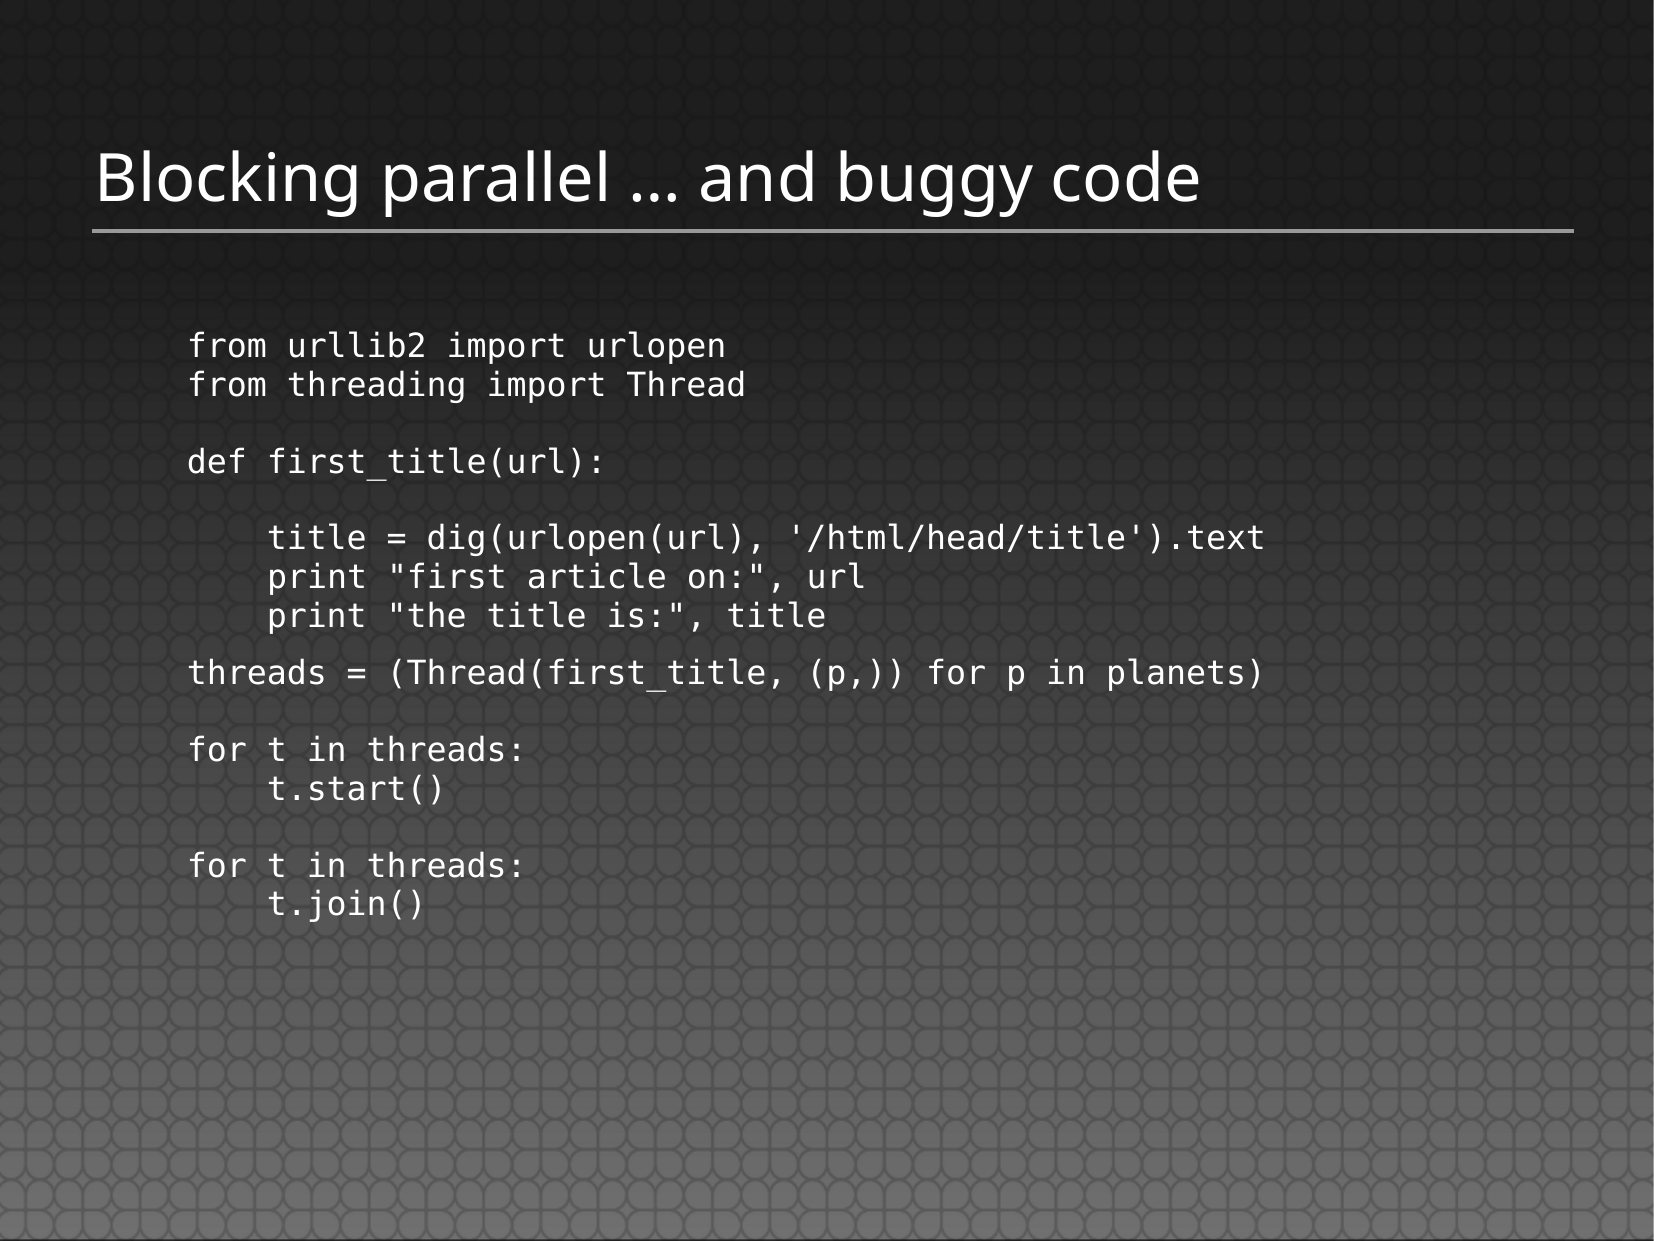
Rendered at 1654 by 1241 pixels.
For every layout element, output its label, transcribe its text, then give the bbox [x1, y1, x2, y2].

title print "first article on:", url print "the title is:", title [186, 297, 1406, 973]
title Blocking parallel … and buggy code [94, 100, 1426, 251]
picture [0, 0, 1654, 1241]
